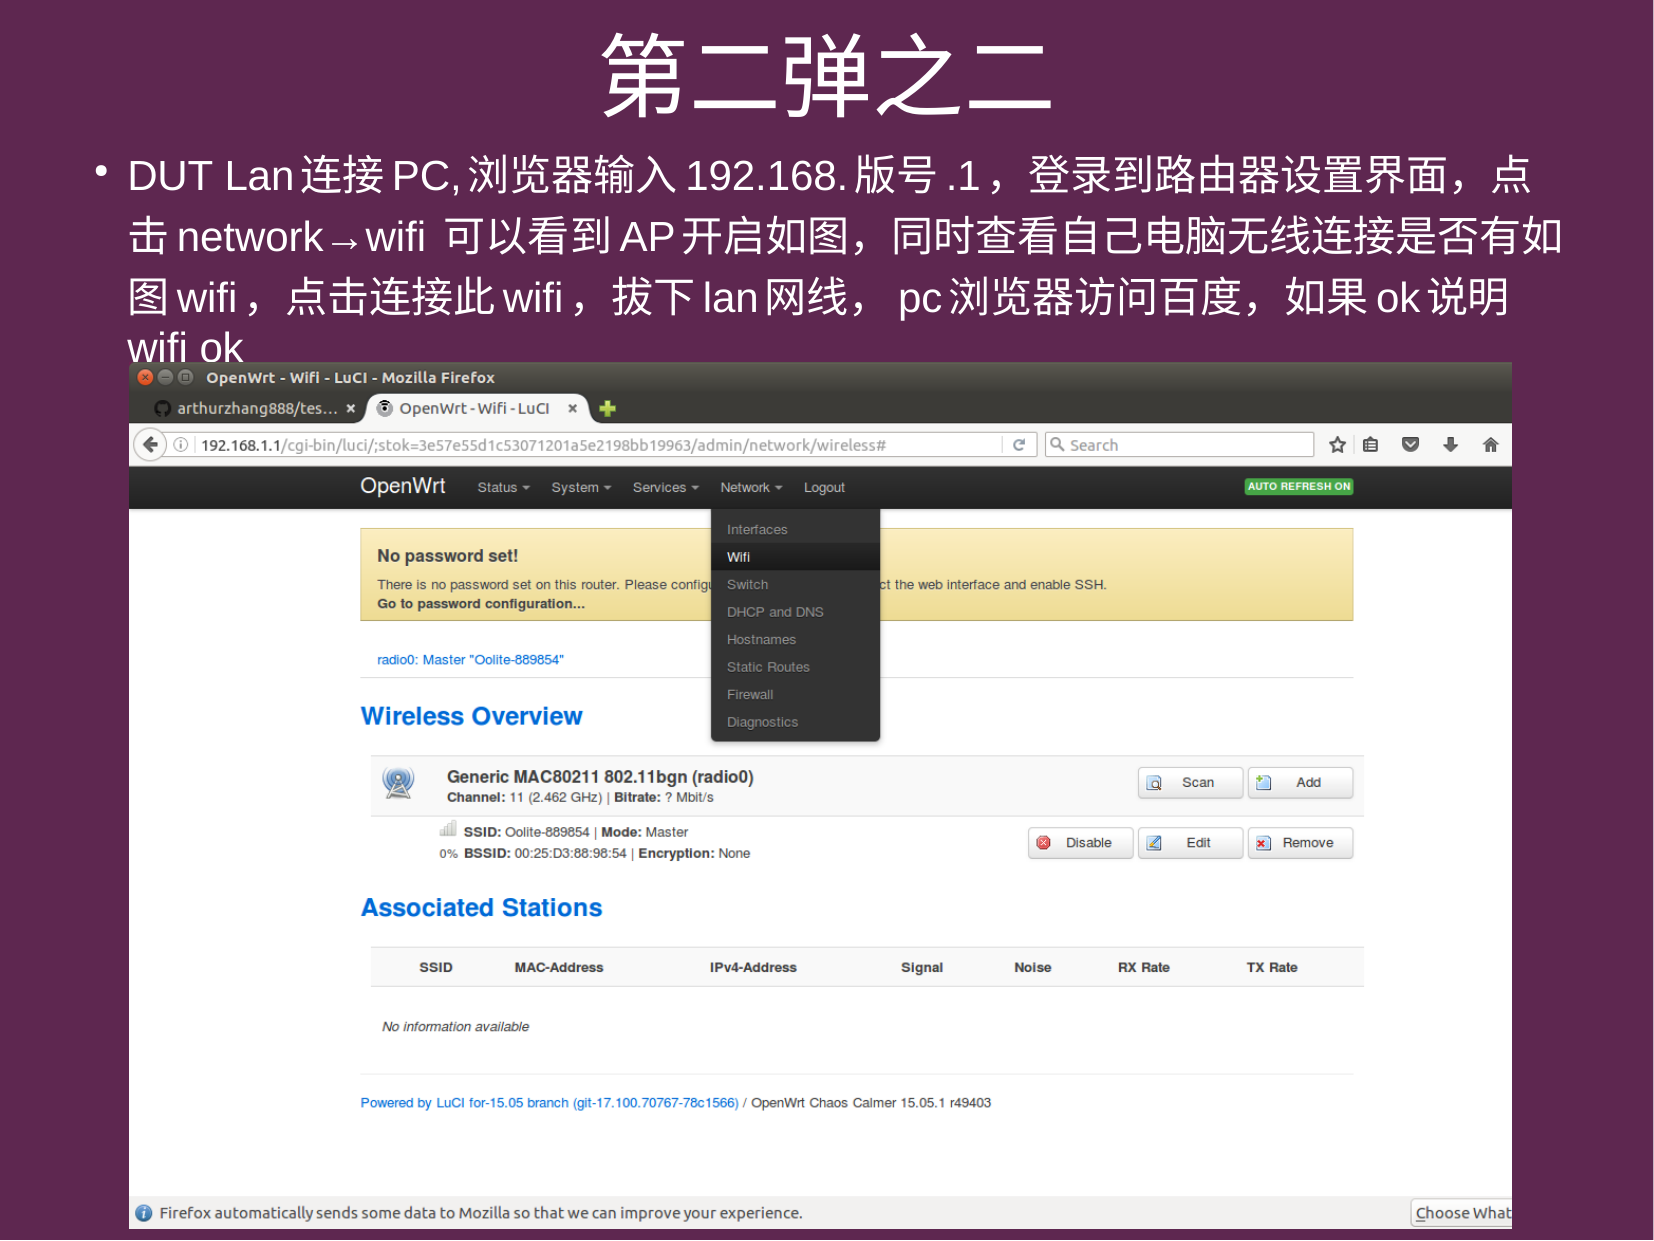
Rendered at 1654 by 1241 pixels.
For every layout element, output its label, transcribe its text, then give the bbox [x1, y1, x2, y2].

list DUT Lan连接PC,浏览器输入192.168.版号.1，登录到路由器设置界面，点击network→wifi 可以看到AP开启如图，同时查看自己电脑无线连接是否有如图wifi，点击连接此wifi，拔下lan网线，pc浏览器访问百度，如果ok说明wifi ok [82, 141, 1571, 378]
title 第二弹之二 [82, 0, 1571, 141]
picture [129, 362, 1512, 1229]
